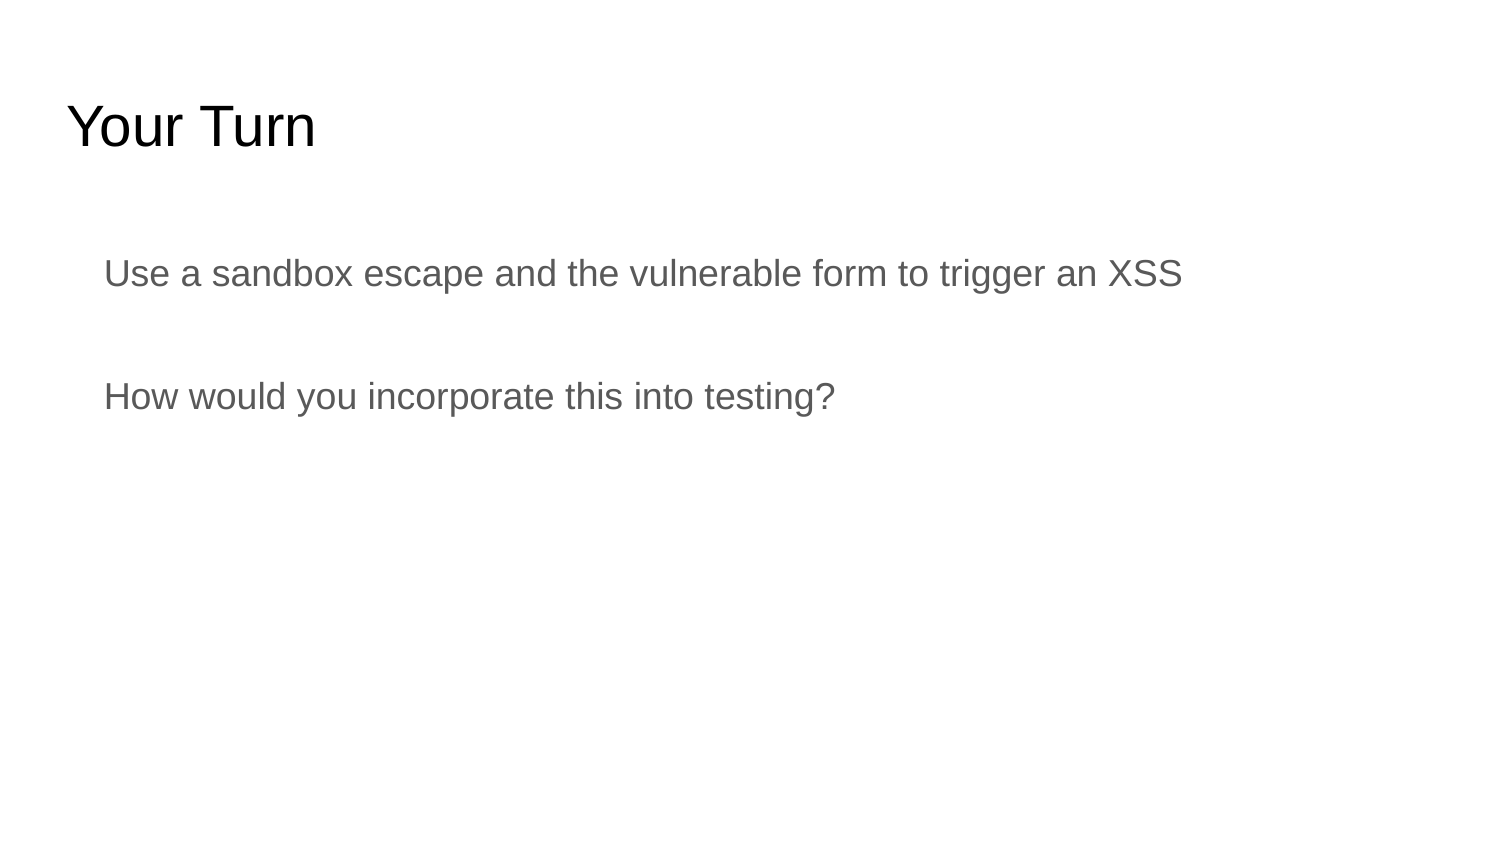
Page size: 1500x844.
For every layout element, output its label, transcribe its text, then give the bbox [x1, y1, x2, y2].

list Use a sandbox escape and the vulnerable form to trigger an XSS How would you incorporate this into testing? [51, 189, 1449, 750]
title Your Turn [51, 72, 1449, 167]
